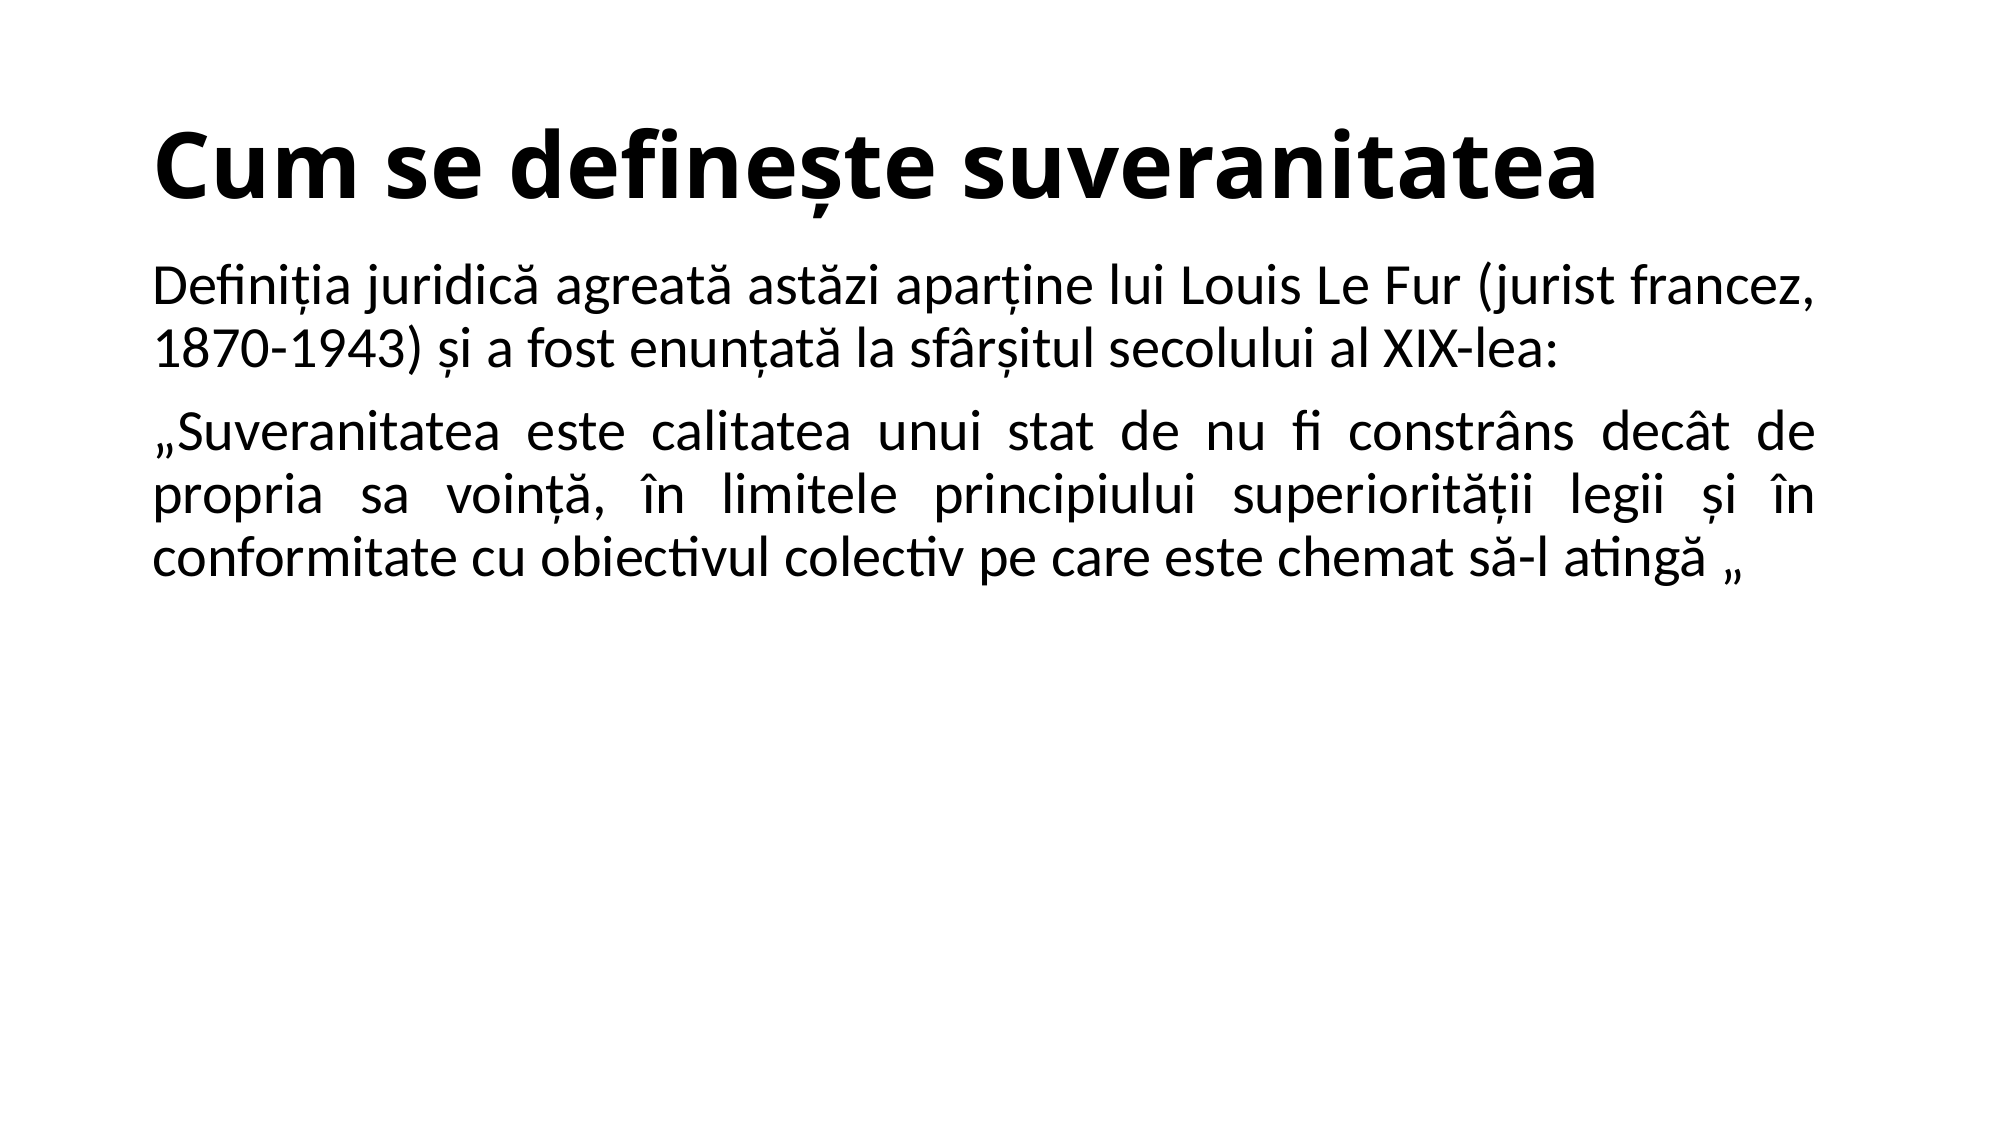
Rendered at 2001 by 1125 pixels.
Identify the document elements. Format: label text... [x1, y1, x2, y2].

title Cum se definește suveranitatea [137, 59, 1863, 246]
list Definiția juridică agreată astăzi aparține lui Louis Le Fur (jurist francez, 1870-1943) și a fost enunțată la sfârșitul secolului al XIX-lea: „Suveranitatea este calitatea unui stat de nu fi constrâns decât de propria sa voință, în limitele principiului superiorității legii și în conformitate cu obiectivul colectiv pe care este chemat să-l atingă „ [137, 246, 1863, 909]
